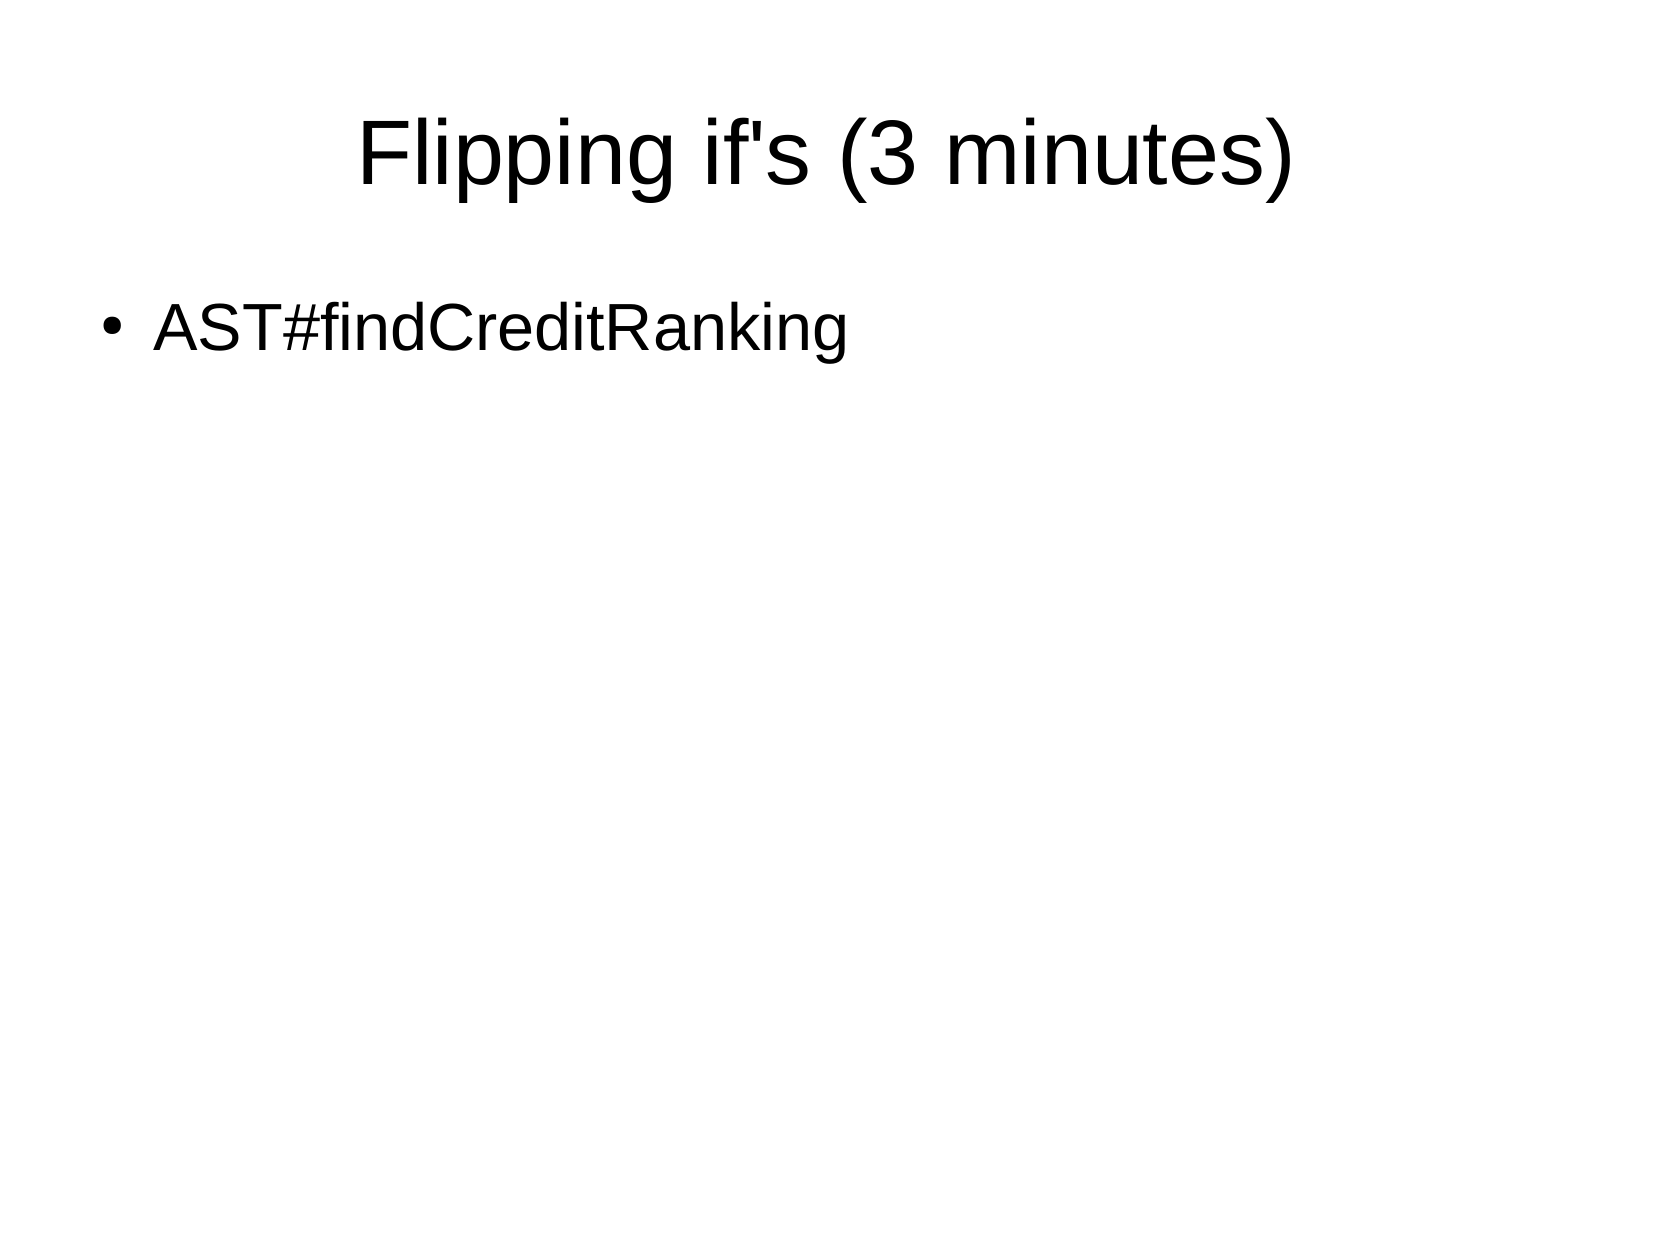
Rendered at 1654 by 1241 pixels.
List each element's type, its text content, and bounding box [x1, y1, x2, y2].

list AST#findCreditRanking [82, 290, 1571, 1109]
title Flipping if's (3 minutes) [82, 49, 1571, 257]
